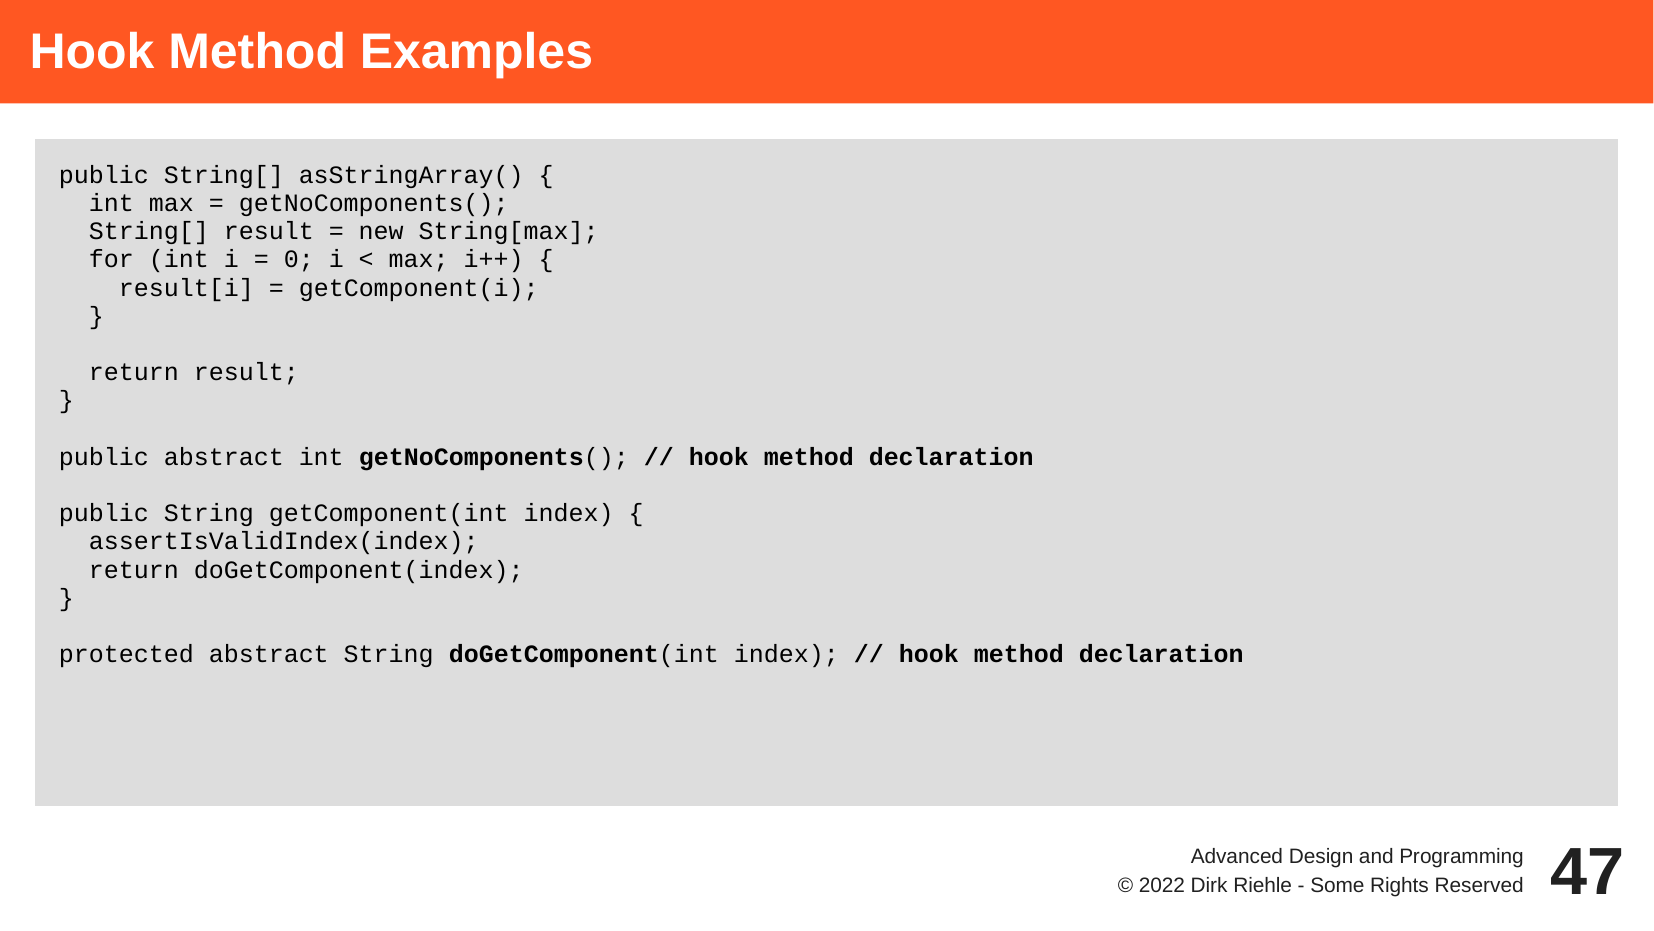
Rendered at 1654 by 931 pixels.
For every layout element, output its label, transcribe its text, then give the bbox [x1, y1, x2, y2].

list public String[] asStringArray() { int max = getNoComponents(); String[] result = new String[max]; for (int i = 0; i < max; i++) { result[i] = getComponent(i); } return result; } public abstract int getNoComponents(); // hook method declaration public String getComponent(int index) { assertIsValidIndex(index); return doGetComponent(index); } protected abstract String doGetComponent(int index); // hook method declaration [29, 132, 1625, 813]
title Hook Method Examples [0, 0, 1654, 104]
